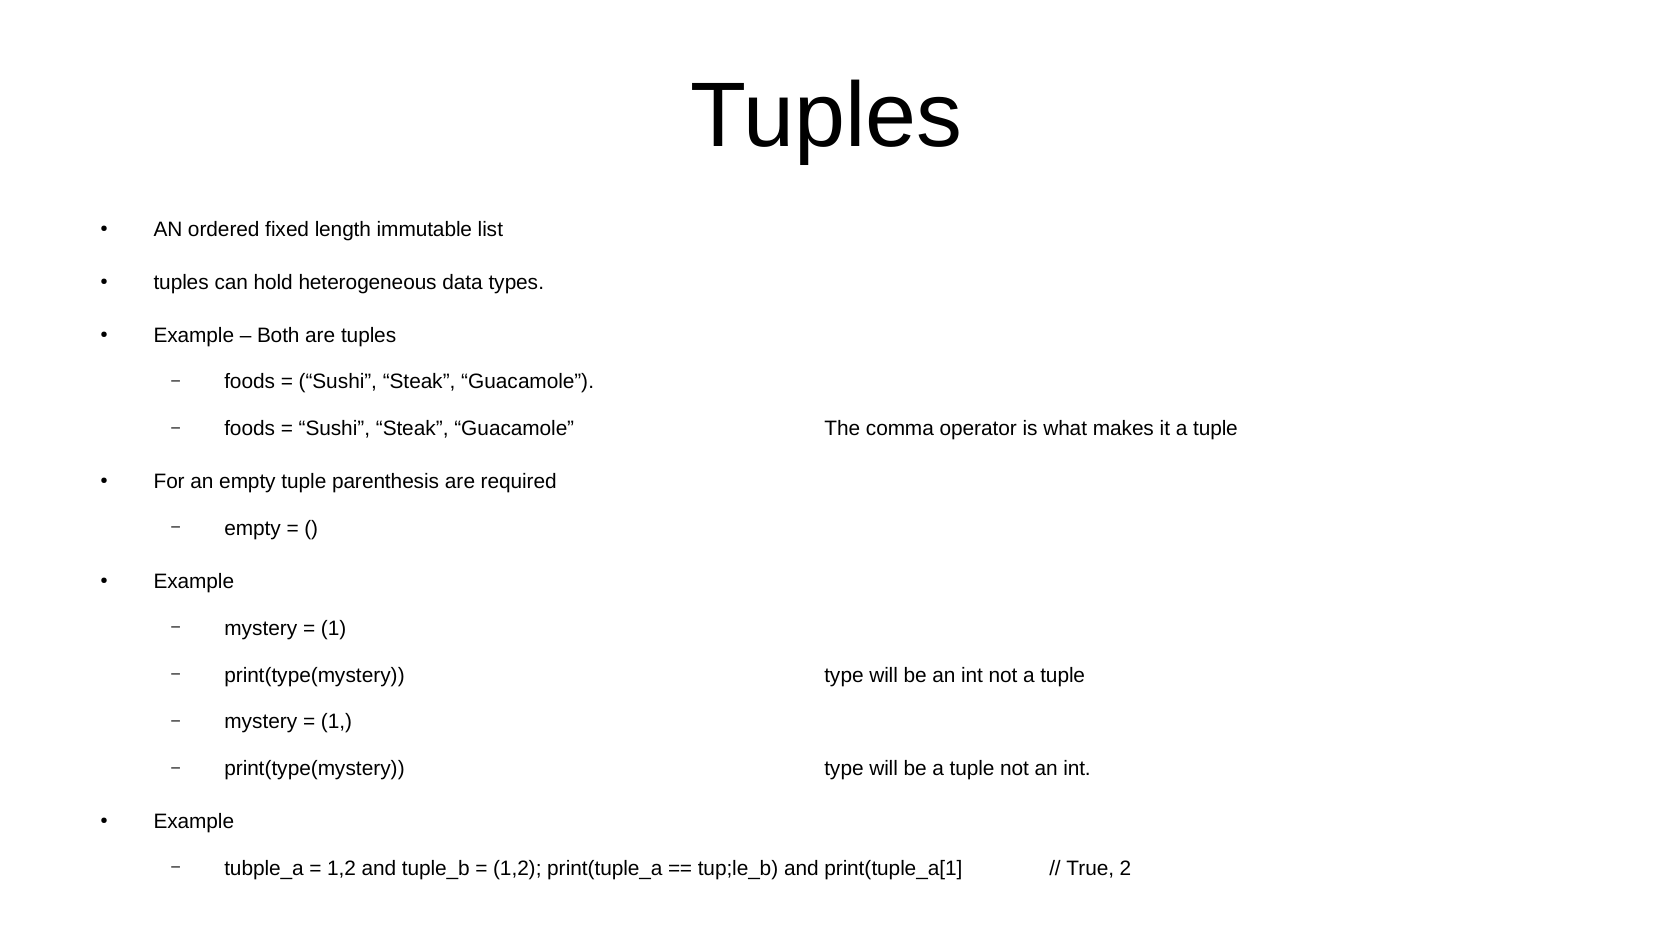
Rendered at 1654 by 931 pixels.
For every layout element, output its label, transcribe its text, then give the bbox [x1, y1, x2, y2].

title Tuples [82, 37, 1571, 193]
list AN ordered fixed length immutable list tuples can hold heterogeneous data types. Example – Both are tuples foods = (“Sushi”, “Steak”, “Guacamole”). foods = “Sushi”, “Steak”, “Guacamole” The comma operator is what makes it a tuple For an empty tuple parenthesis are required empty = () Example mystery = (1) print(type(mystery)) type will be an int not a tuple mystery = (1,) print(type(mystery)) type will be a tuple not an int. Example tubple_a = 1,2 and tuple_b = (1,2); print(tuple_a == tup;le_b) and print(tuple_a[1] // True, 2 [82, 217, 1606, 901]
